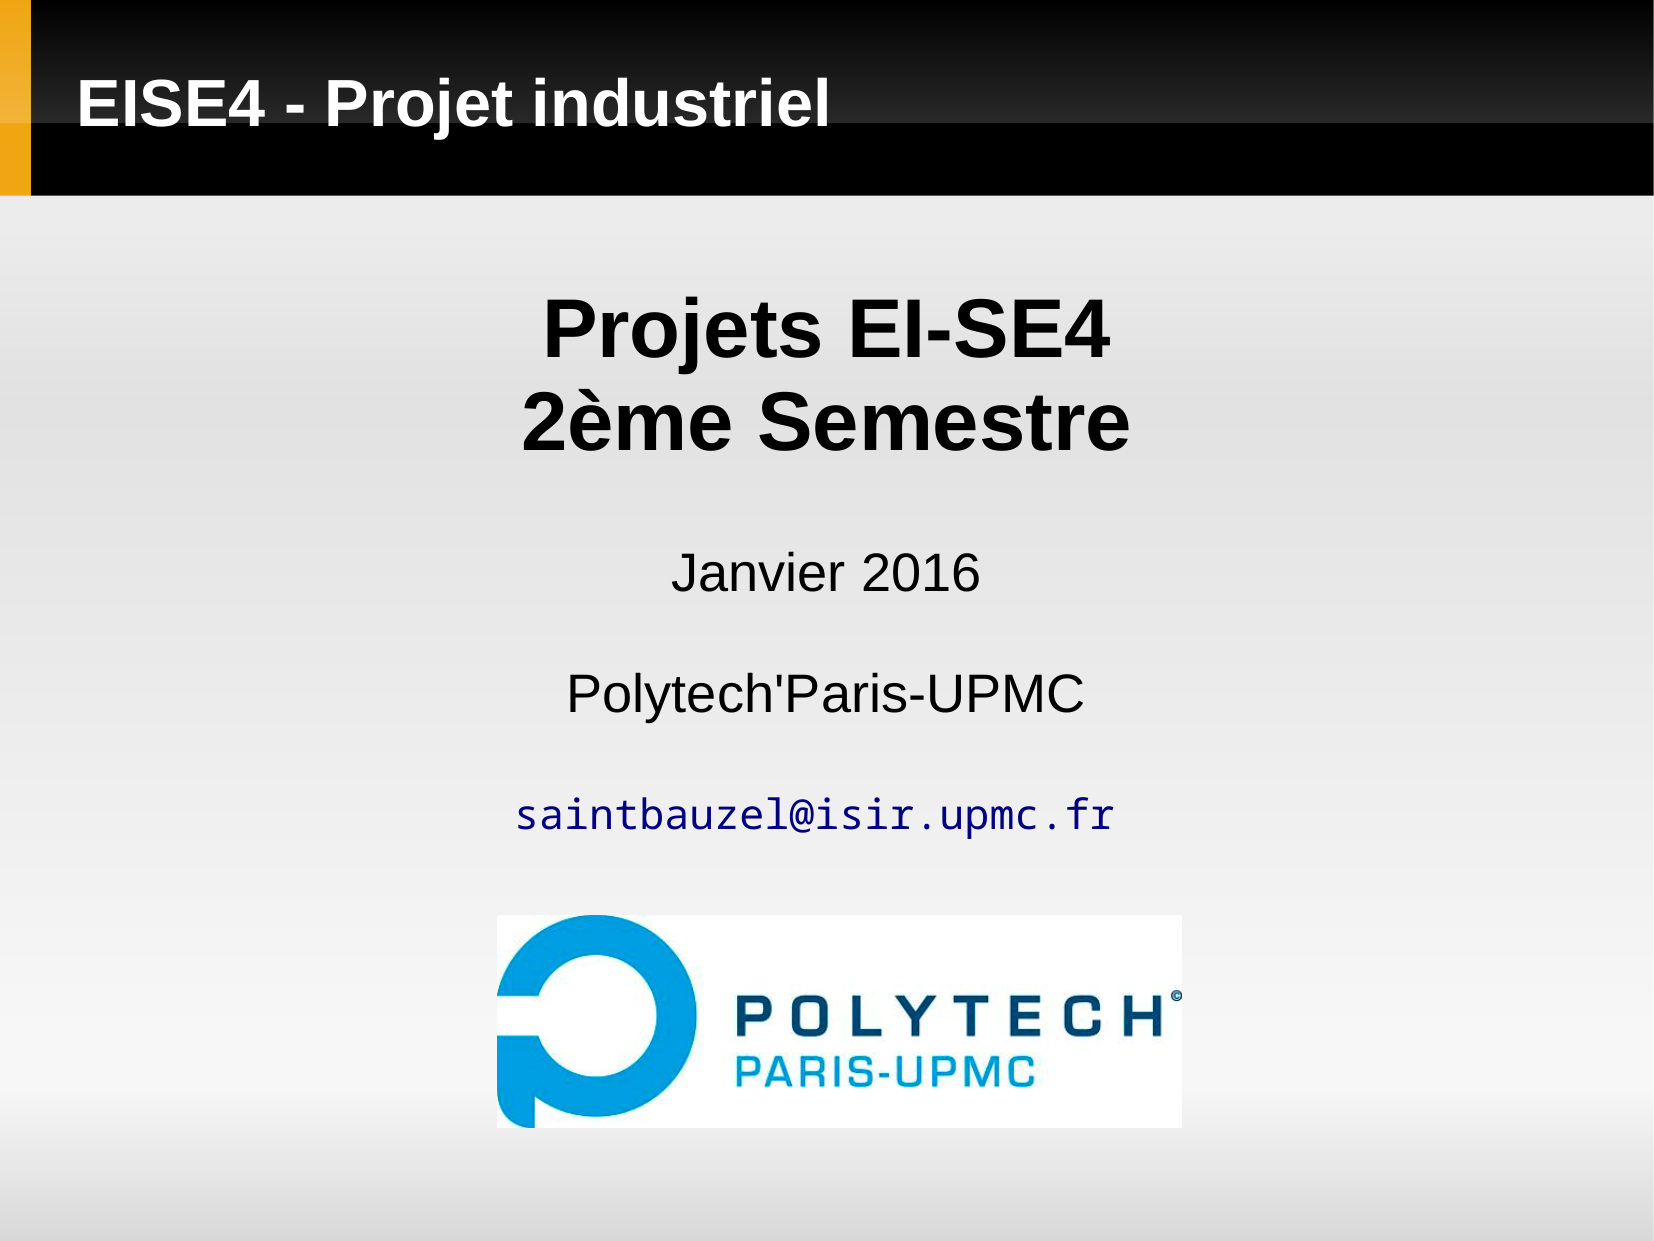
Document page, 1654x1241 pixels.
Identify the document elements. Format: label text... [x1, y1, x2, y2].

title EISE4 - Projet industriel [76, 0, 1565, 208]
picture [0, 0, 1654, 1241]
subtitle Projets EI-SE4 2ème Semestre Janvier 2016 Polytech'Paris-UPMC saintbauzel@isir.upmc.fr [82, 236, 1571, 945]
